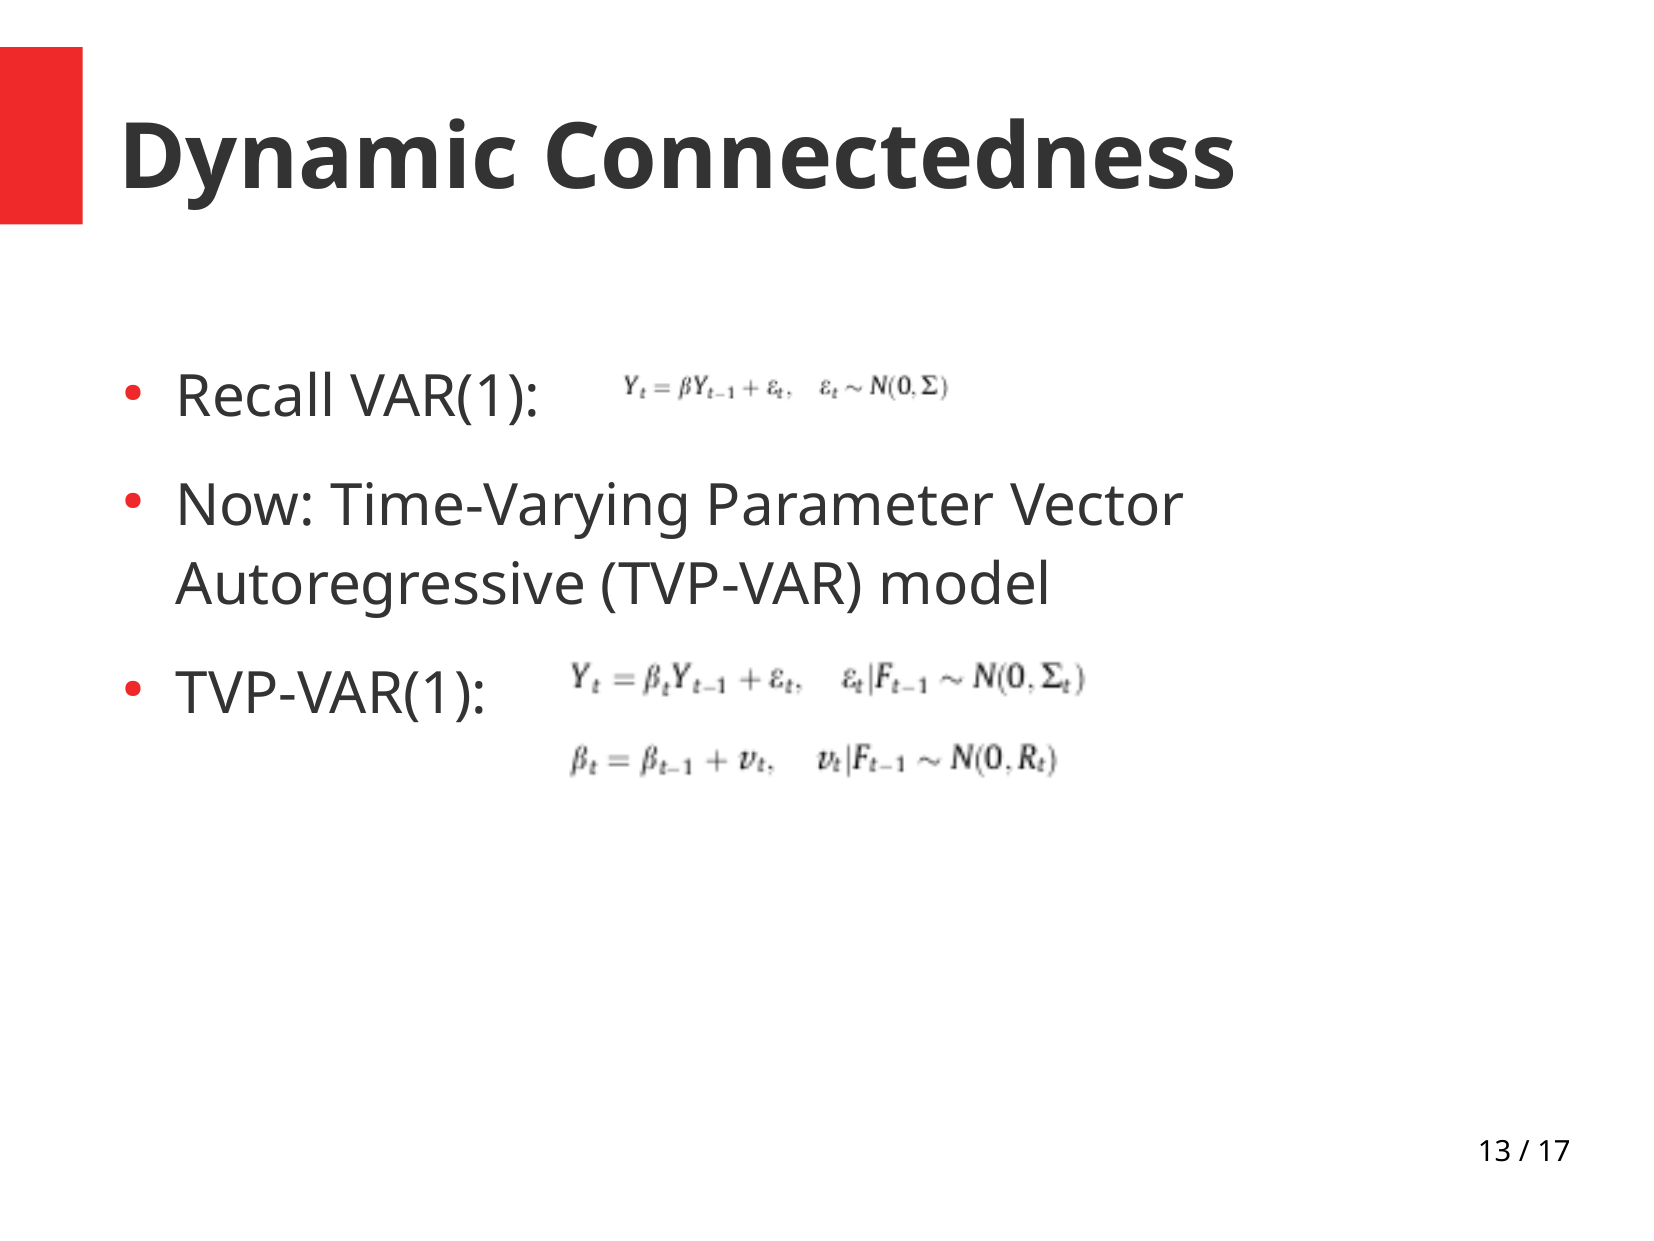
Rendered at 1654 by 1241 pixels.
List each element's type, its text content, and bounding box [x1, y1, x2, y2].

picture [540, 638, 1114, 796]
list Recall VAR(1): Now: Time-Varying Parameter Vector Autoregressive (TVP-VAR) model TVP-VAR(1): [105, 354, 1523, 1074]
title Dynamic Connectedness [118, 49, 1571, 257]
picture [609, 361, 976, 421]
